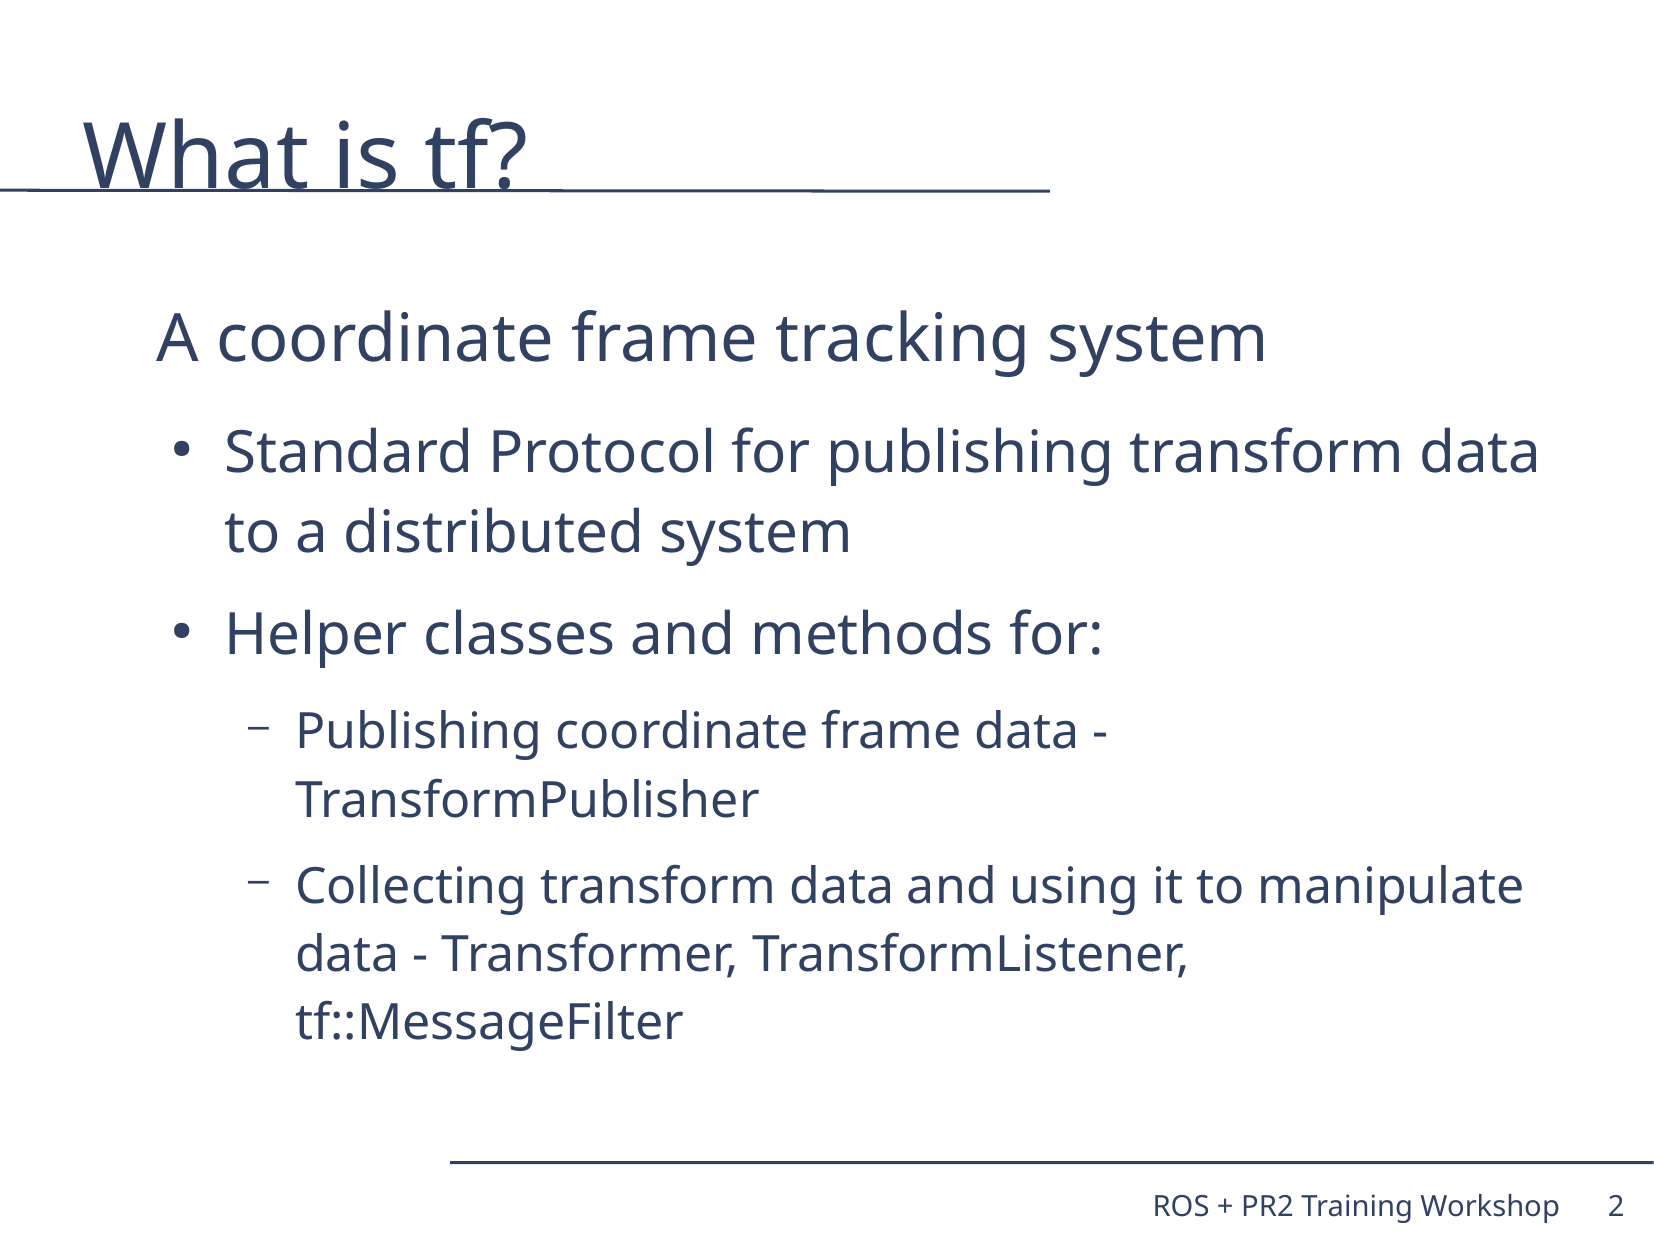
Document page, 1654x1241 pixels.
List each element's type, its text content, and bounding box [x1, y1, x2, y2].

title What is tf? [82, 49, 1571, 257]
list A coordinate frame tracking system Standard Protocol for publishing transform data to a distributed system Helper classes and methods for: Publishing coordinate frame data - TransformPublisher Collecting transform data and using it to manipulate data - Transformer, TransformListener, tf::MessageFilter [82, 290, 1571, 1109]
